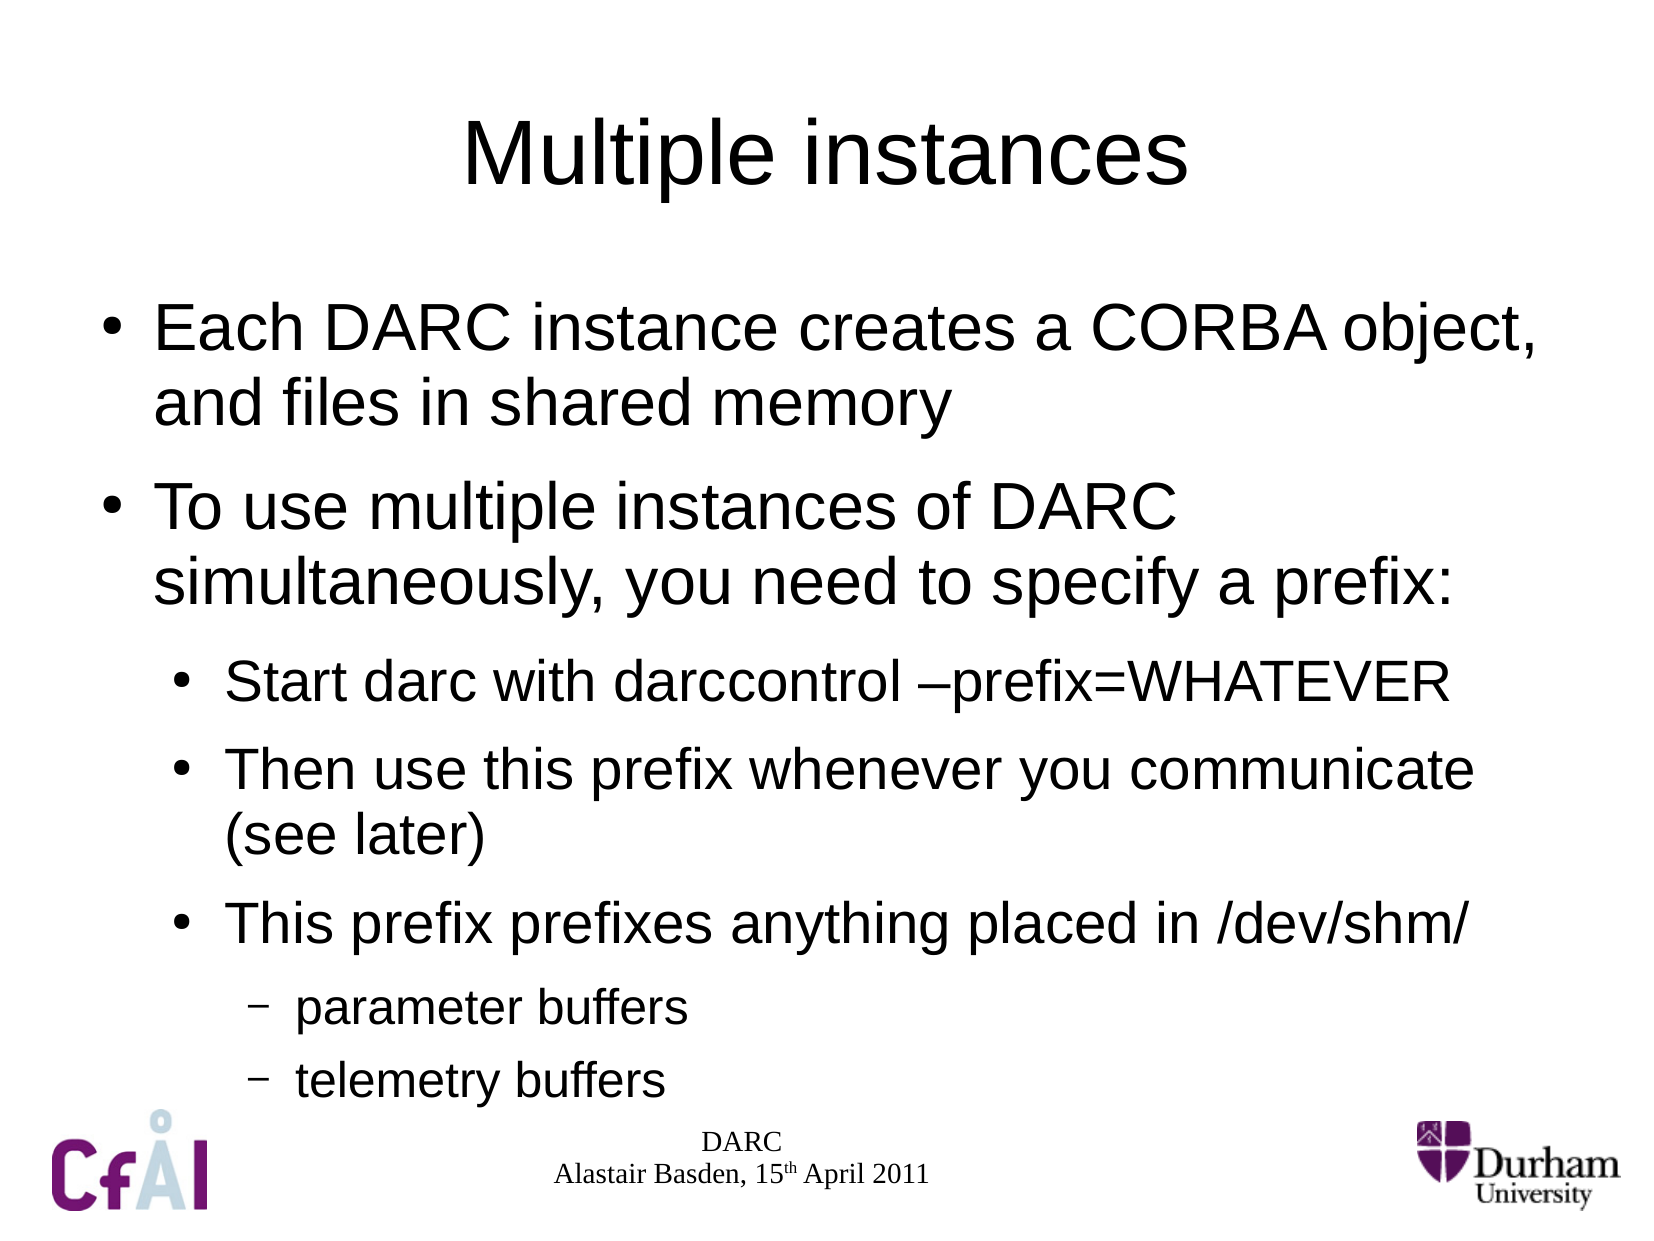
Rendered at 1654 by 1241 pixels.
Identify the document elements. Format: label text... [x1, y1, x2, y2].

picture [1417, 1121, 1621, 1211]
picture [52, 1109, 207, 1211]
list Each DARC instance creates a CORBA object, and files in shared memory To use multiple instances of DARC simultaneously, you need to specify a prefix: Start darc with darccontrol –prefix=WHATEVER Then use this prefix whenever you communicate (see later) This prefix prefixes anything placed in /dev/shm/ parameter buffers telemetry buffers [82, 290, 1571, 1109]
title Multiple instances [82, 56, 1571, 250]
